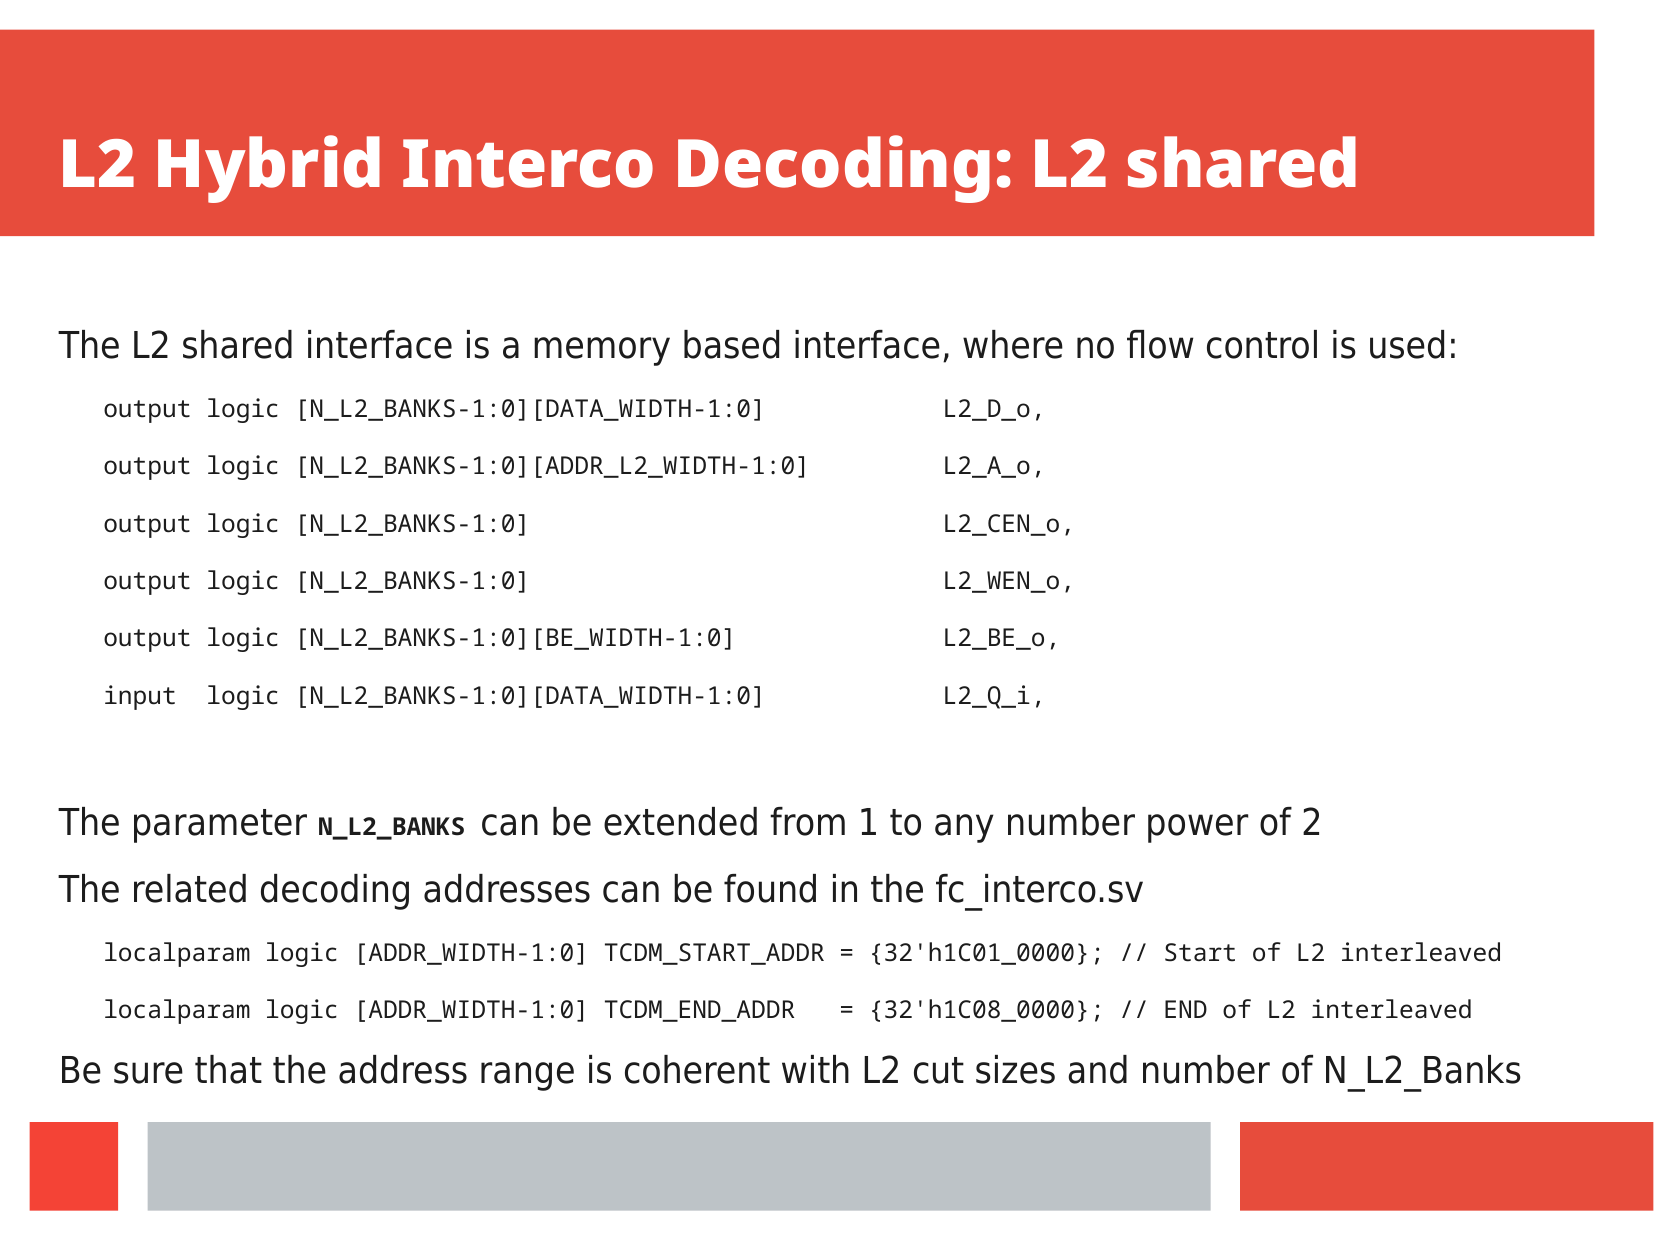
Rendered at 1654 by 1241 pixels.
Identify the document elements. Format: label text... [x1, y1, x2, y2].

list The L2 shared interface is a memory based interface, where no flow control is used: output logic [N_L2_BANKS-1:0][DATA_WIDTH-1:0] L2_D_o, output logic [N_L2_BANKS-1:0][ADDR_L2_WIDTH-1:0] L2_A_o, output logic [N_L2_BANKS-1:0] L2_CEN_o, output logic [N_L2_BANKS-1:0] L2_WEN_o, output logic [N_L2_BANKS-1:0][BE_WIDTH-1:0] L2_BE_o, input logic [N_L2_BANKS-1:0][DATA_WIDTH-1:0] L2_Q_i, The parameter N_L2_BANKS can be extended from 1 to any number power of 2 The related decoding addresses can be found in the fc_interco.sv localparam logic [ADDR_WIDTH-1:0] TCDM_START_ADDR = {32'h1C01_0000}; // Start of L2 interleaved localparam logic [ADDR_WIDTH-1:0] TCDM_END_ADDR = {32'h1C08_0000}; // END of L2 interleaved Be sure that the address range is coherent with L2 cut sizes and number of N_L2_Banks [59, 324, 1565, 1093]
title L2 Hybrid Interco Decoding: L2 shared [59, 59, 1595, 207]
